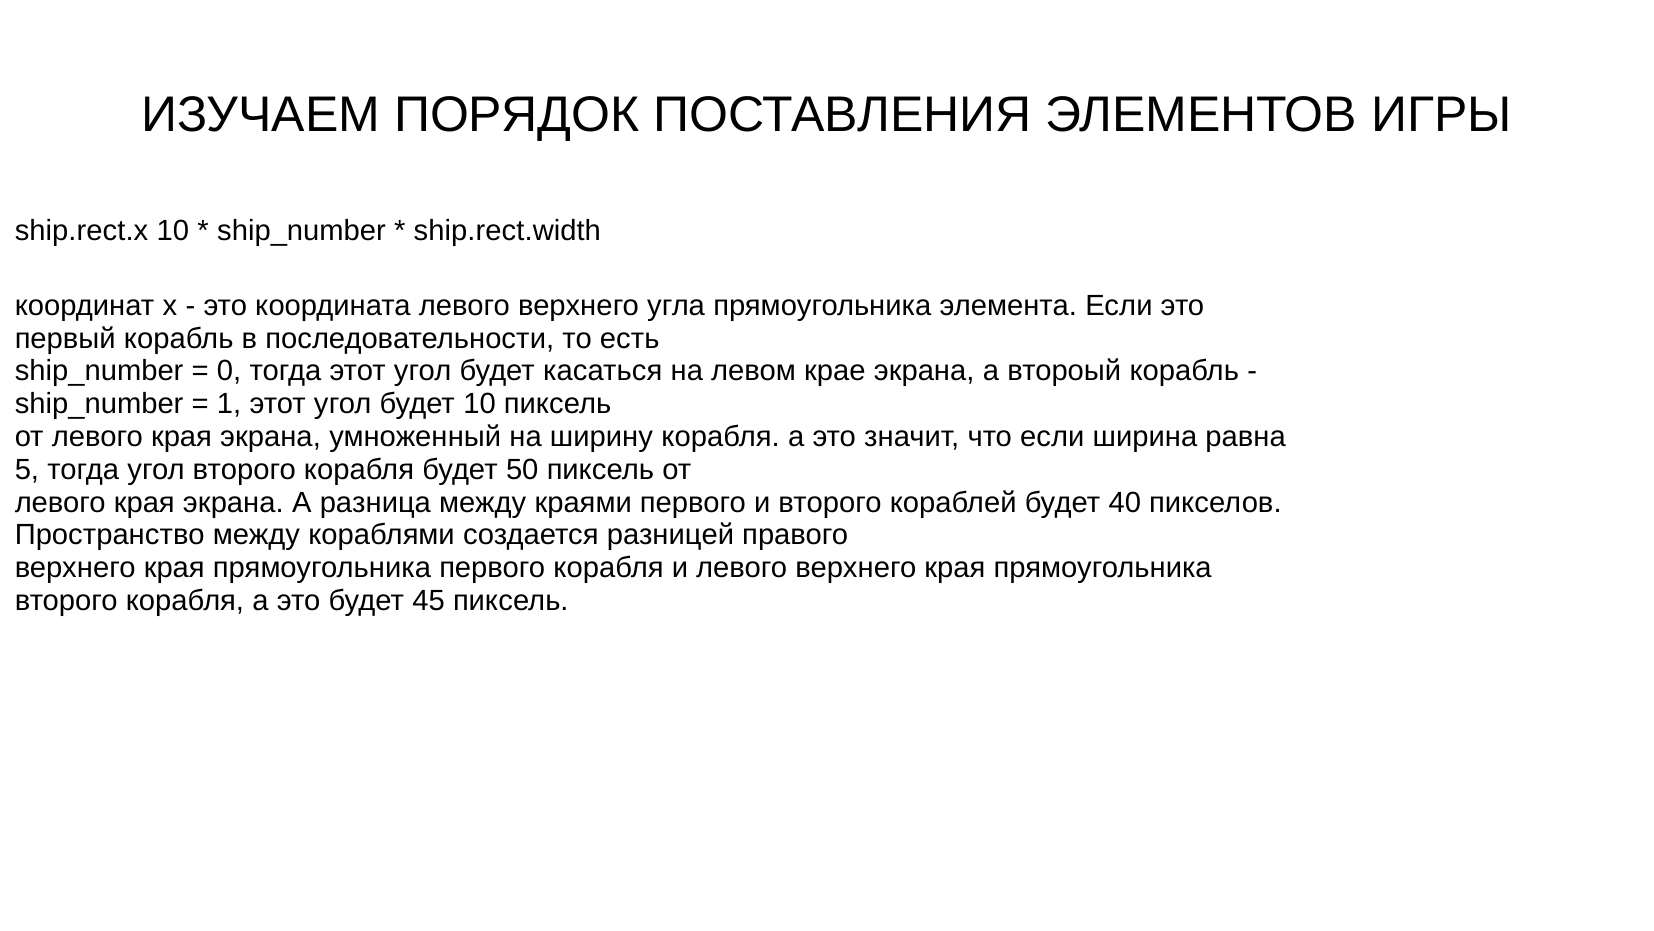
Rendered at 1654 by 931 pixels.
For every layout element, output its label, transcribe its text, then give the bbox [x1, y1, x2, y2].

title ИЗУЧАЕМ ПОРЯДОК ПОСТАВЛЕНИЯ ЭЛЕМЕНТОВ ИГРЫ [82, 36, 1571, 193]
text_box ship.rect.x 10 * ship_number * ship.rect.width координат х - это координата левого верхнего угла прямоугольника элемента. Если это первый корабль в последовательности, то есть ship_number = 0, тогда этот угол будет касаться на левом крае экрана, а второый корабль - ship_number = 1, этот угол будет 10 пиксель от левого края экрана, умноженный на ширину корабля. а это значит, что если ширина равна 5, тогда угол второго корабля будет 50 пиксель от левого края экрана. А разница между краями первого и второго кораблей будет 40 пикселов. Пространство между кораблями создается разницей правого верхнего края прямоугольника первого корабля и левого верхнего края прямоугольника второго корабля, а это будет 45 пиксель. [0, 206, 1329, 653]
